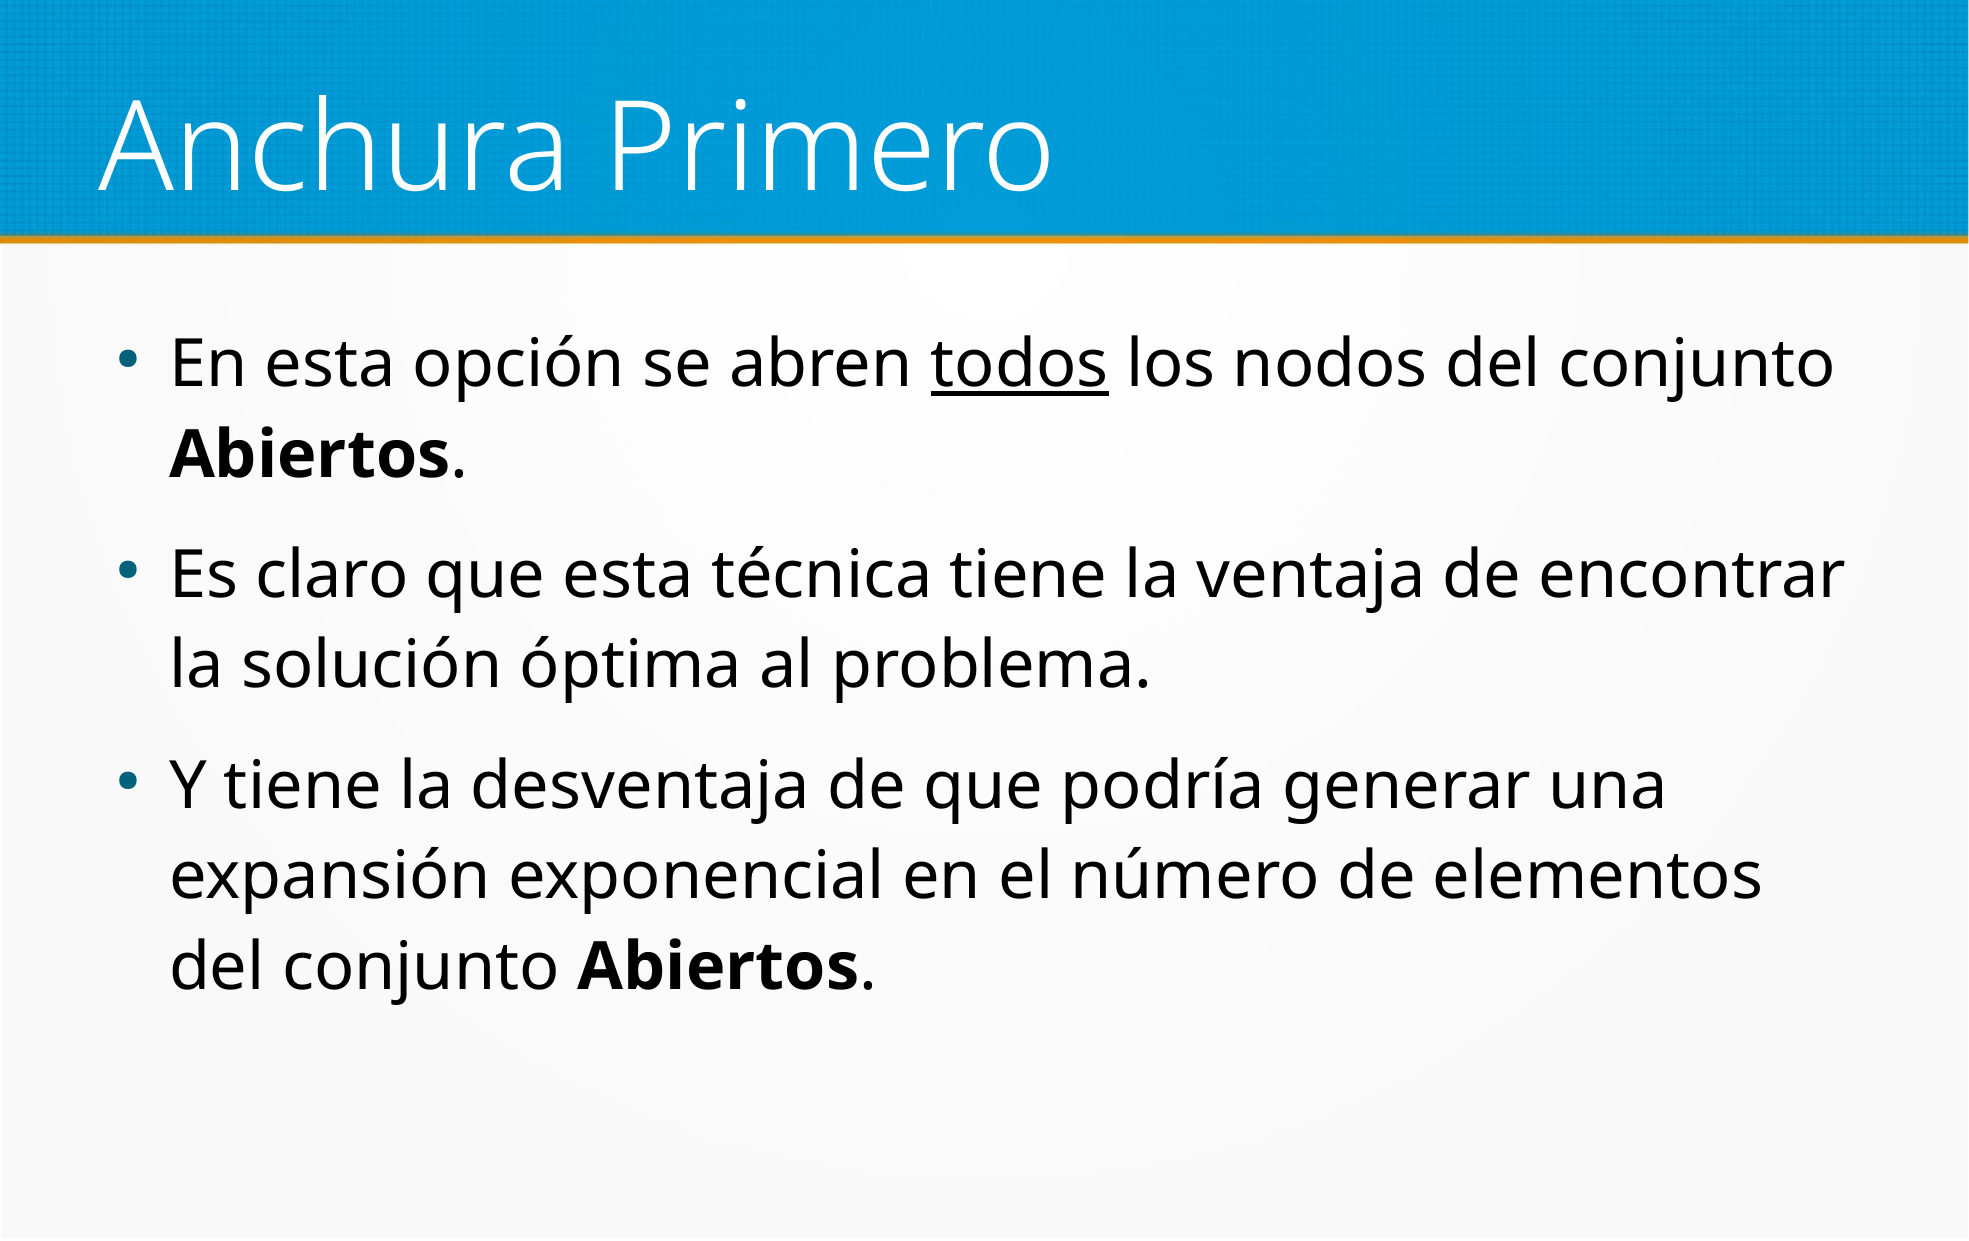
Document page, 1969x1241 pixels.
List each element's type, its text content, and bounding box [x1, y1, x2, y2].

title Anchura Primero [98, 19, 1870, 227]
picture [0, 233, 1969, 1241]
list En esta opción se abren todos los nodos del conjunto Abiertos. Es claro que esta técnica tiene la ventaja de encontrar la solución óptima al problema. Y tiene la desventaja de que podría generar una expansión exponencial en el número de elementos del conjunto Abiertos. [98, 315, 1861, 1081]
